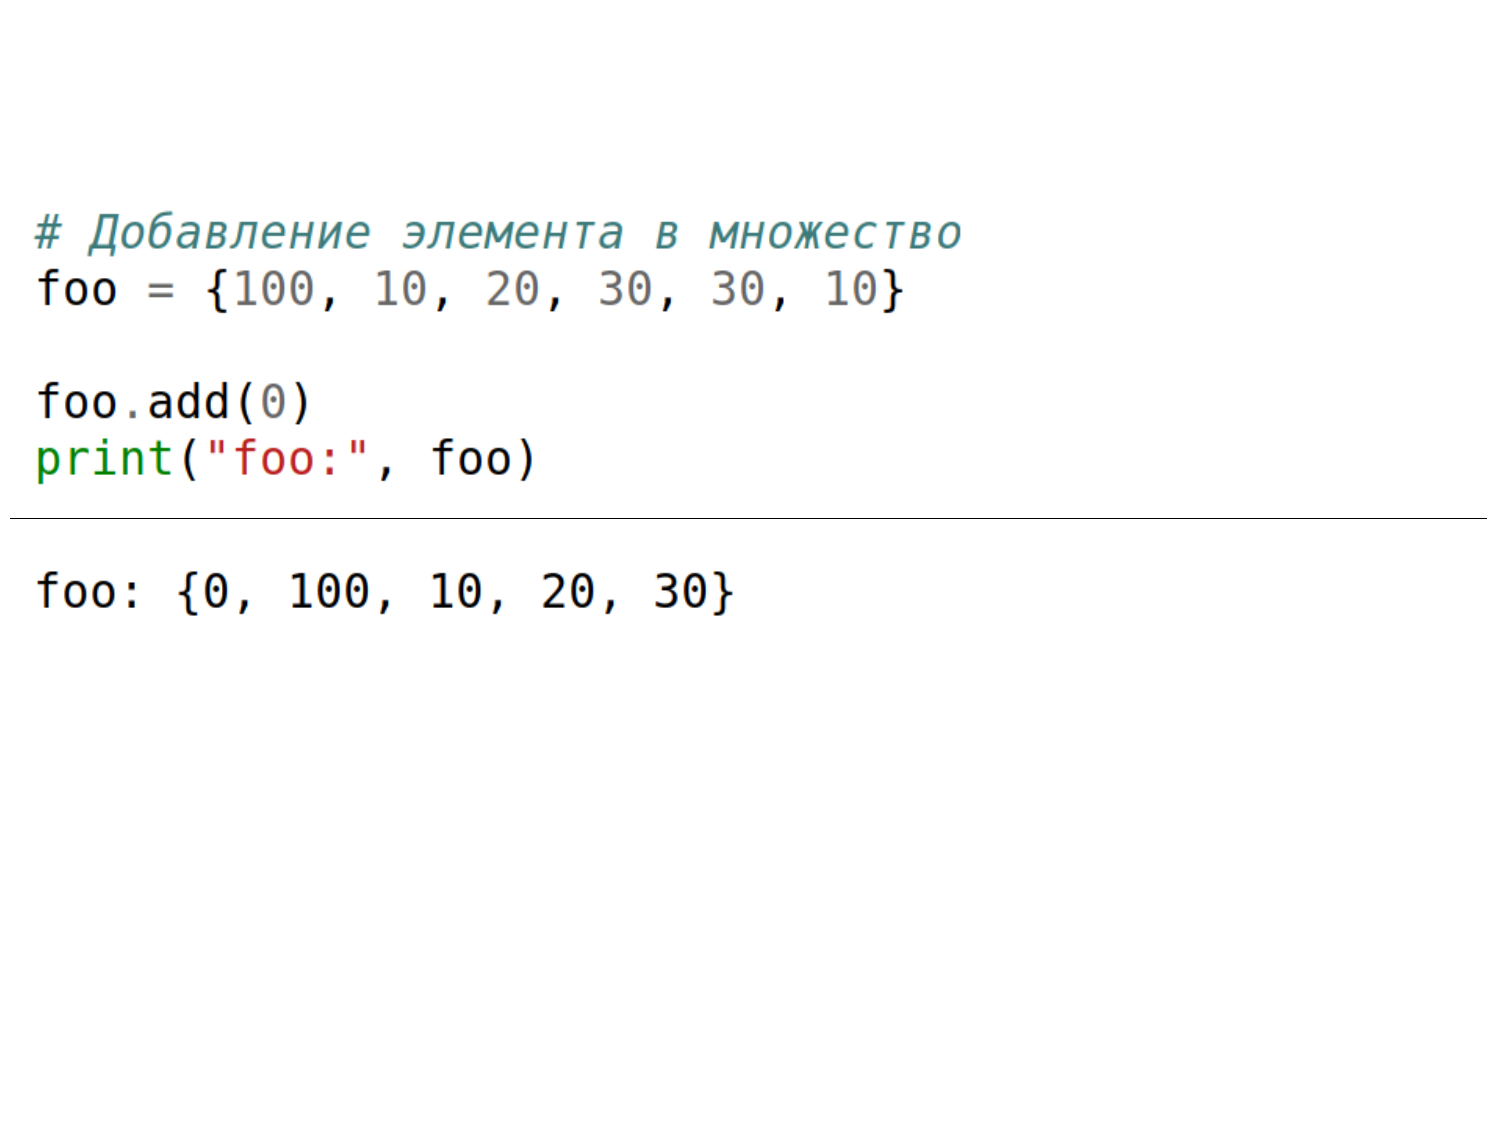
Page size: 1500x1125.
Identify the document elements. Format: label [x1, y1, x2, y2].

picture [17, 197, 973, 500]
picture [27, 556, 742, 630]
